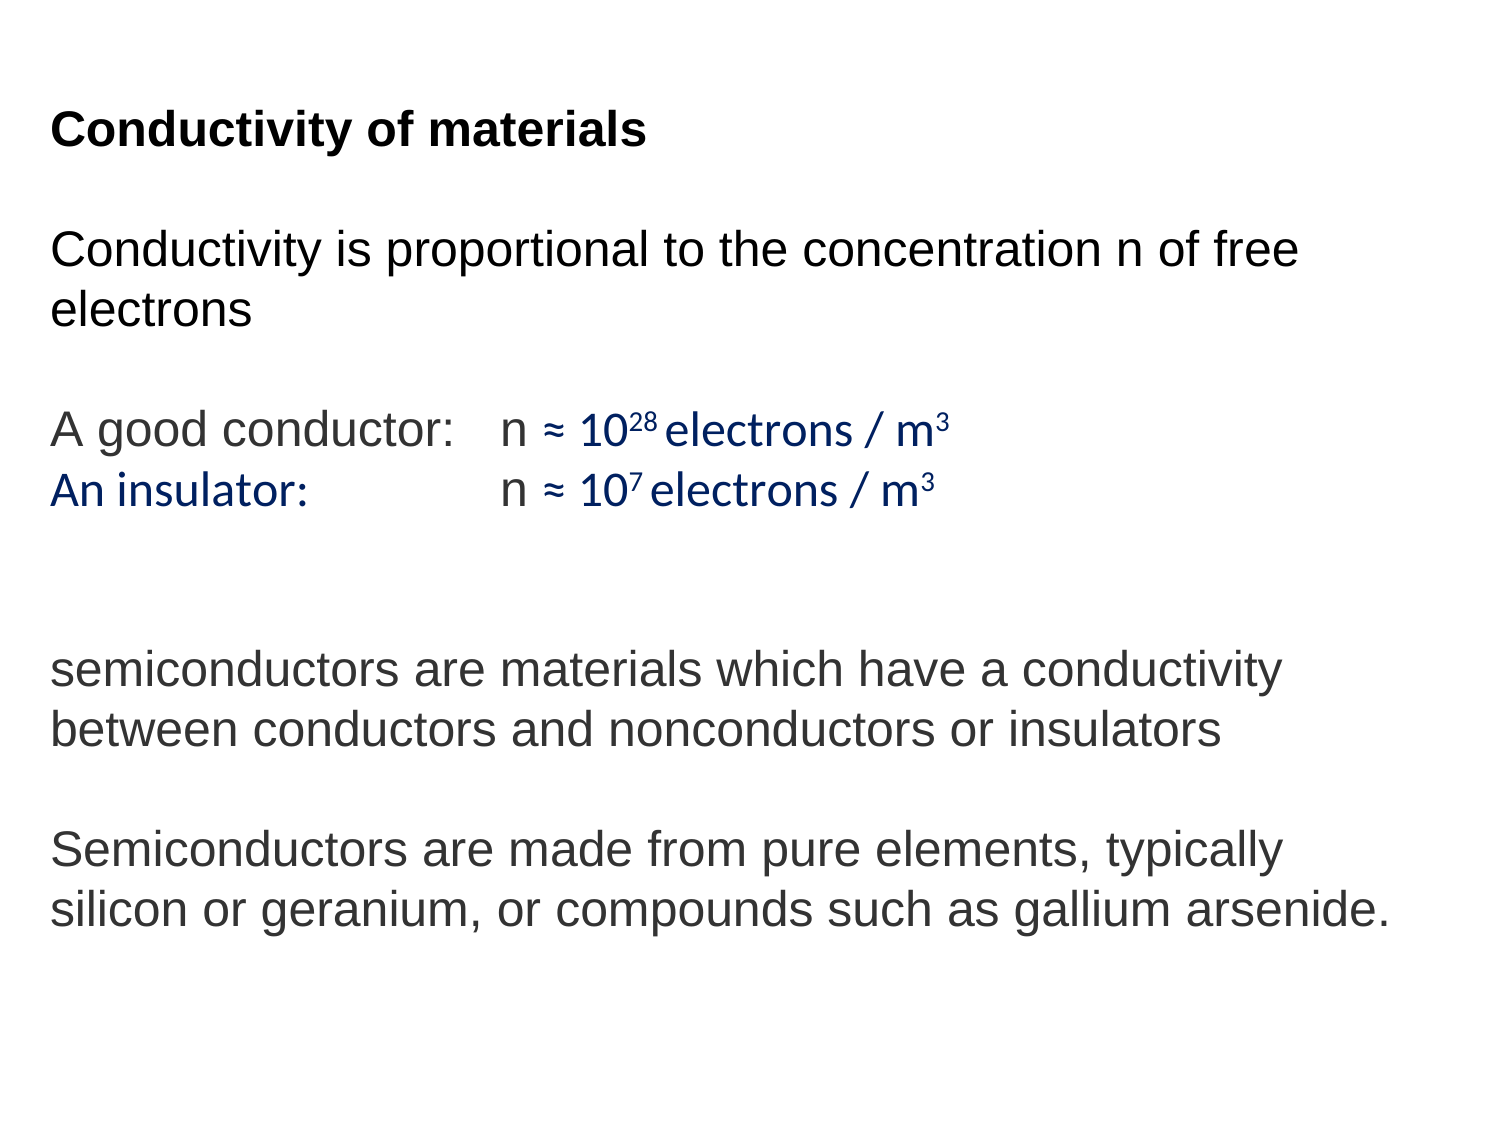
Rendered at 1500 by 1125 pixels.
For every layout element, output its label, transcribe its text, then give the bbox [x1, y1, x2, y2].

text_box Conductivity of materials Conductivity is proportional to the concentration n of free electrons A good conductor: n ≈ 1028 electrons / m3 An insulator: n ≈ 107 electrons / m3 semiconductors are materials which have a conductivity between conductors and nonconductors or insulators Semiconductors are made from pure elements, typically silicon or geranium, or compounds such as gallium arsenide. [49, 88, 1413, 937]
